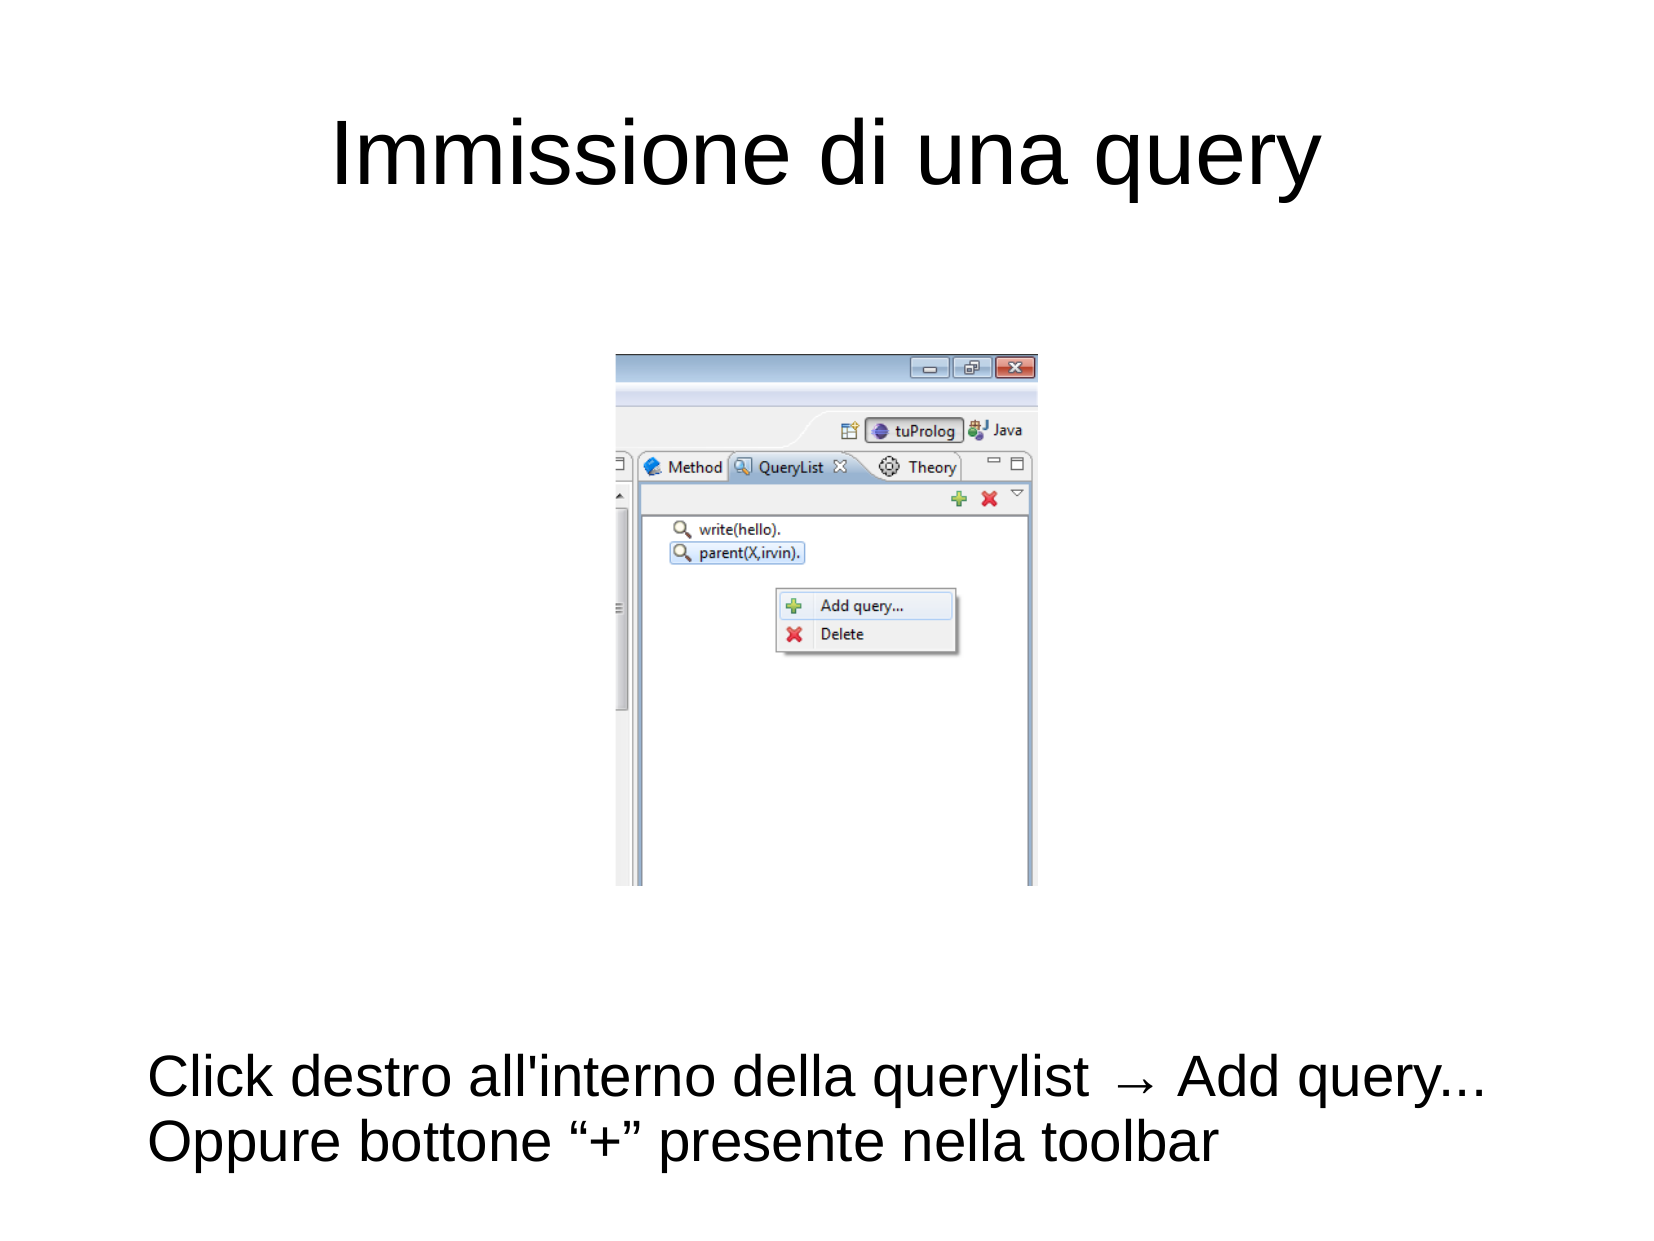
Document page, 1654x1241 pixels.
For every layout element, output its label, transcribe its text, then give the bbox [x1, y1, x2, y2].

title Immissione di una query [82, 49, 1571, 257]
picture [615, 354, 1038, 886]
text_box Click destro all'interno della querylist → Add query... Oppure bottone “+” presente nella toolbar [132, 1036, 1521, 1182]
